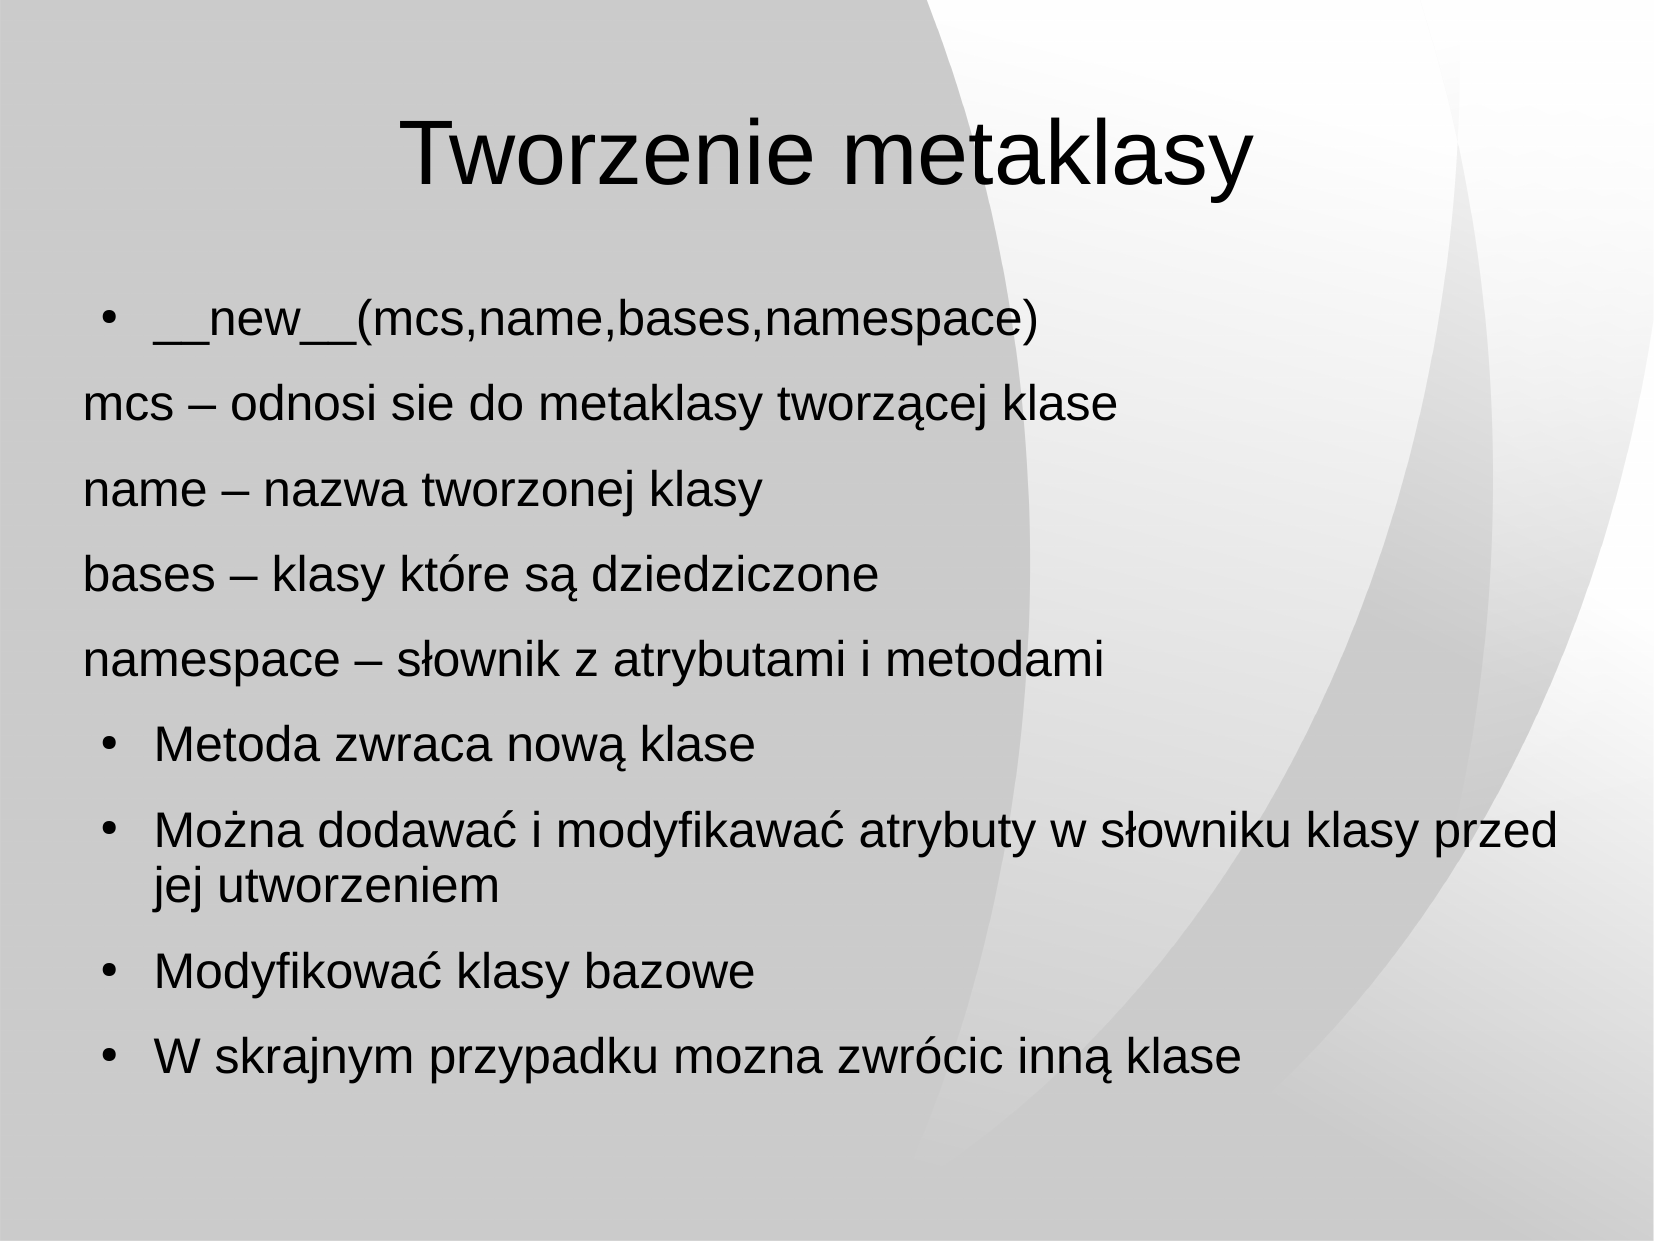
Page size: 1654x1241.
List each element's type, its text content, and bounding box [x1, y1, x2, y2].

picture [0, 0, 1654, 1241]
title Tworzenie metaklasy [82, 49, 1571, 257]
list __new__(mcs,name,bases,namespace) mcs – odnosi sie do metaklasy tworzącej klase name – nazwa tworzonej klasy bases – klasy które są dziedziczone namespace – słownik z atrybutami i metodami Metoda zwraca nową klase Można dodawać i modyfikawać atrybuty w słowniku klasy przed jej utworzeniem Modyfikować klasy bazowe W skrajnym przypadku mozna zwrócic inną klase [82, 290, 1571, 1170]
